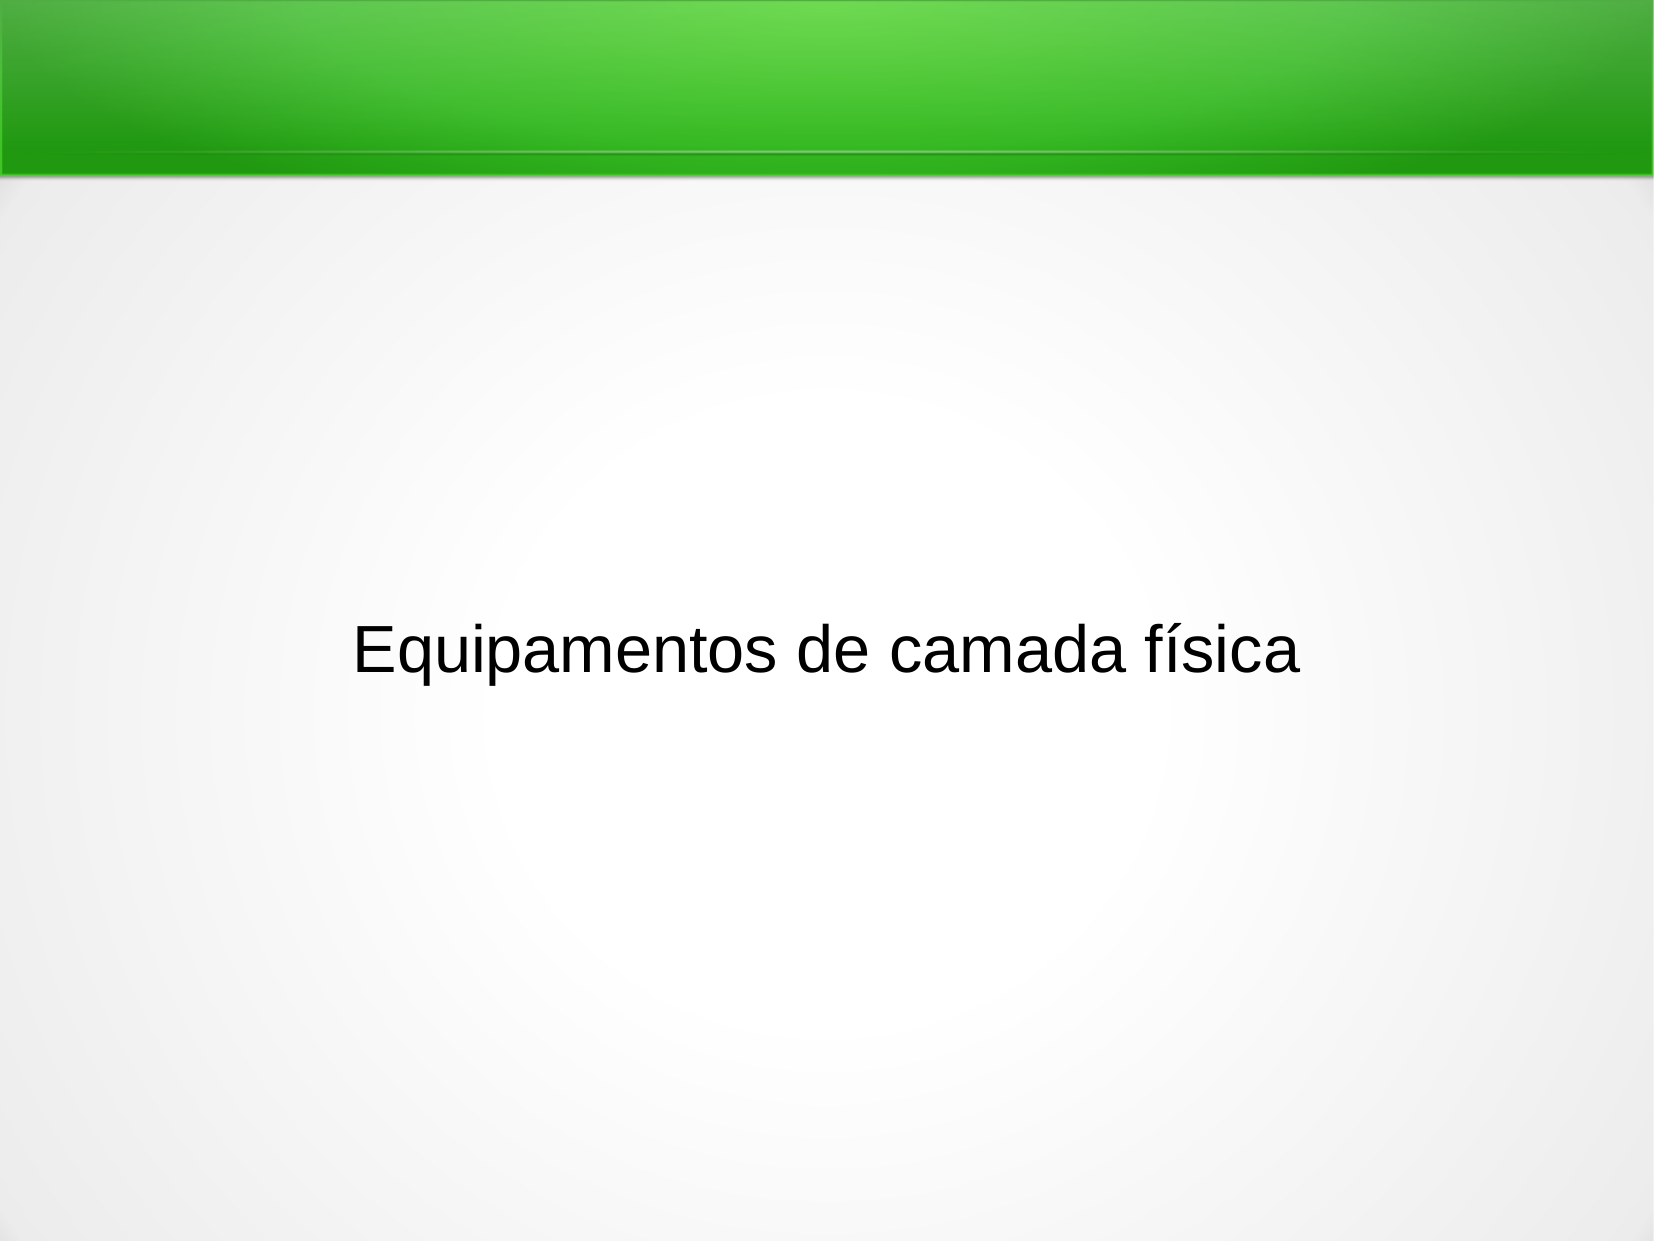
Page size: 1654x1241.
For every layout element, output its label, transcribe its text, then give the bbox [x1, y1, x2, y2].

picture [0, 0, 1654, 1241]
subtitle Equipamentos de camada física [82, 290, 1571, 1010]
